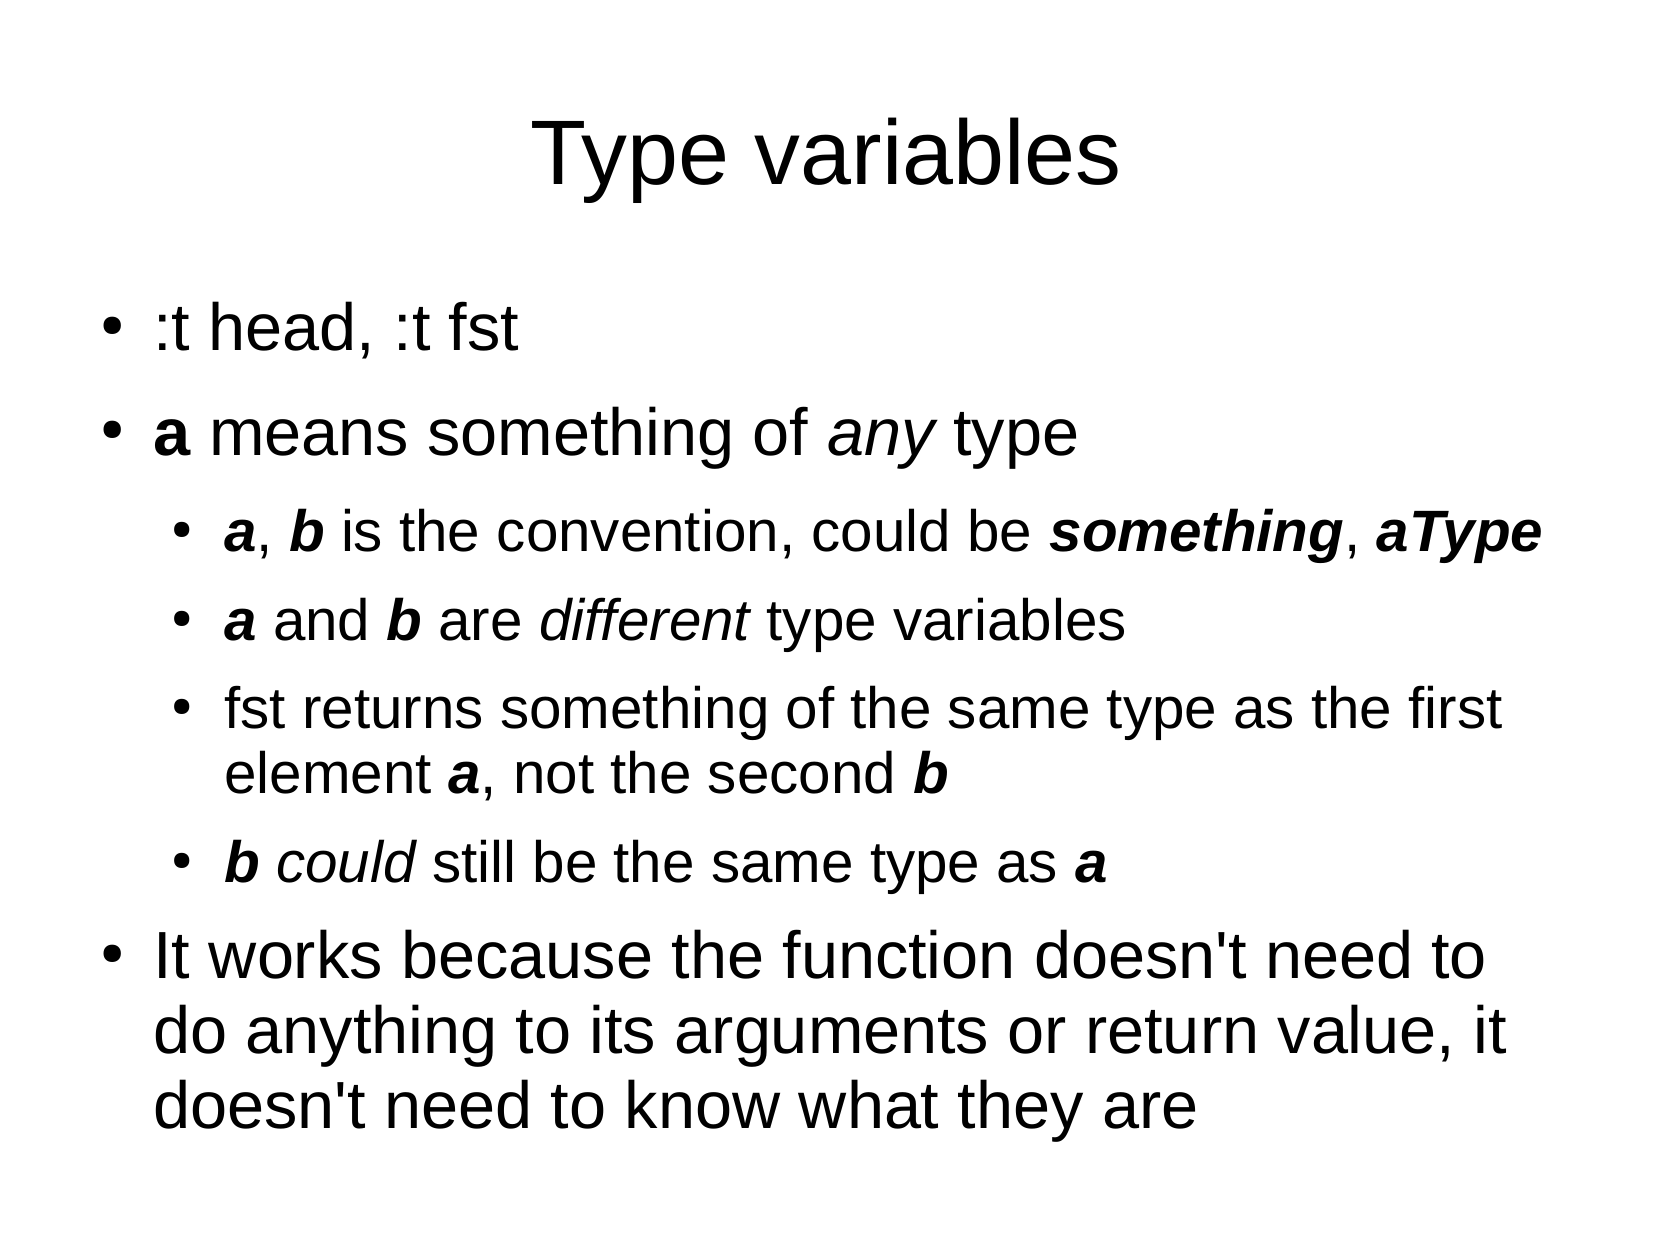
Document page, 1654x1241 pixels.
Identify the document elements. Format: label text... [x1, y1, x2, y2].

list :t head, :t fst a means something of any type a, b is the convention, could be something, aType a and b are different type variables fst returns something of the same type as the first element a, not the second b b could still be the same type as a It works because the function doesn't need to do anything to its arguments or return value, it doesn't need to know what they are [82, 290, 1571, 1143]
title Type variables [82, 56, 1571, 250]
